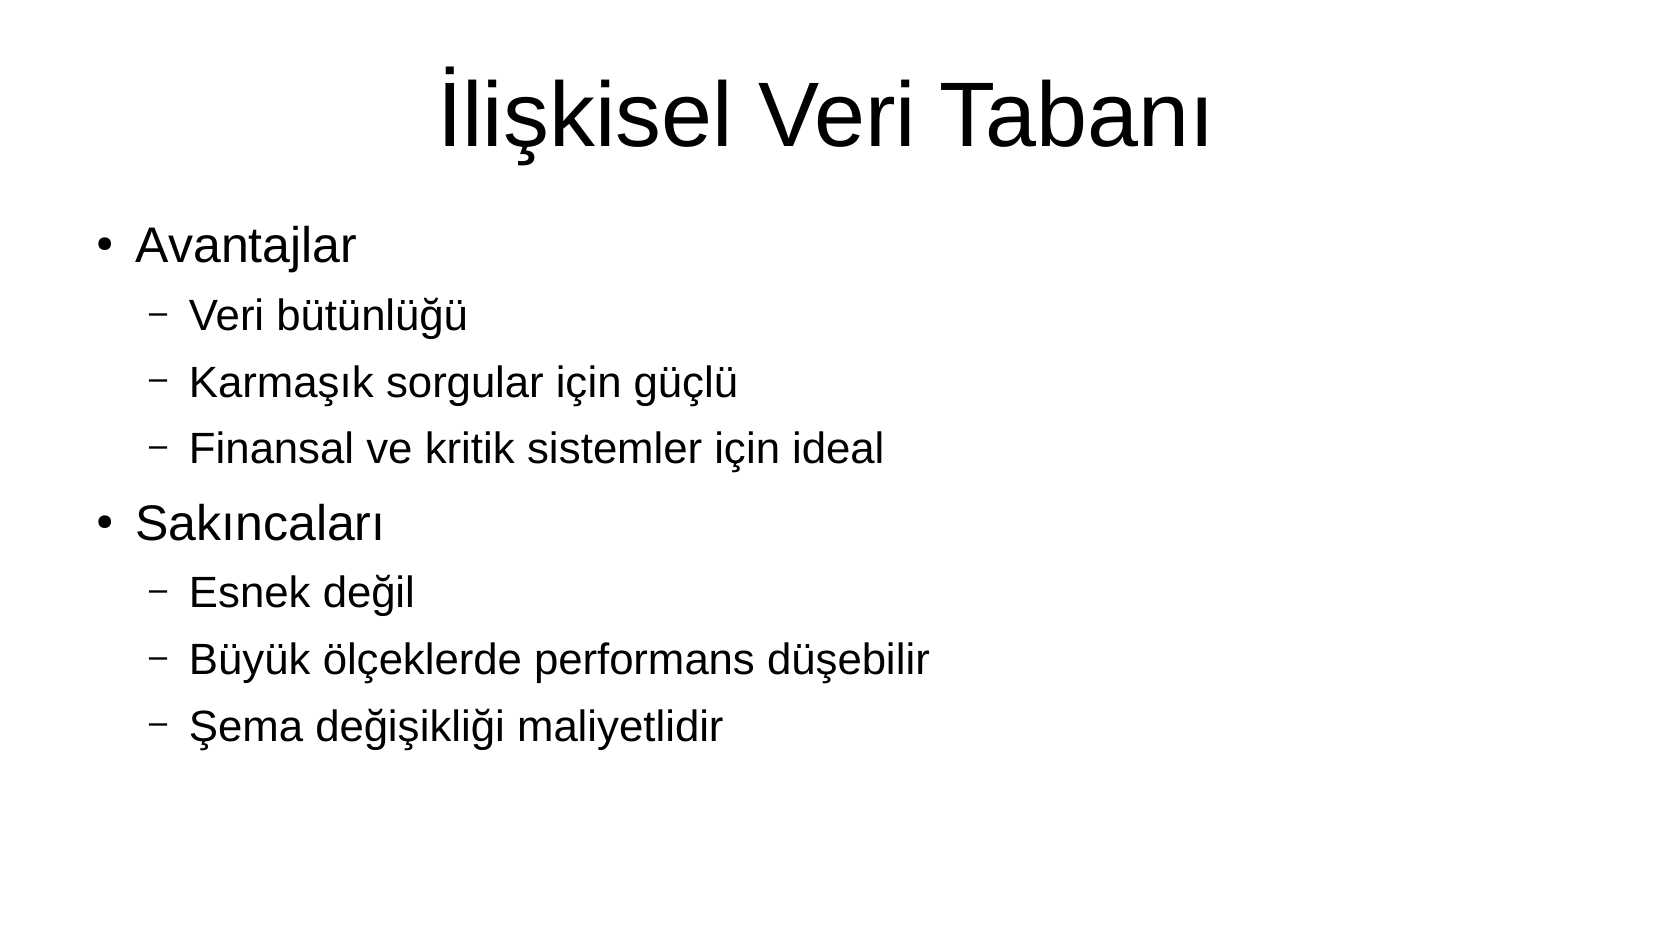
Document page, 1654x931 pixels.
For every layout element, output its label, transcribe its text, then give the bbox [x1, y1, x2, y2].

title İlişkisel Veri Tabanı [82, 37, 1571, 193]
list Avantajlar Veri bütünlüğü Karmaşık sorgular için güçlü Finansal ve kritik sistemler için ideal Sakıncaları Esnek değil Büyük ölçeklerde performans düşebilir Şema değişikliği maliyetlidir [82, 217, 1571, 758]
